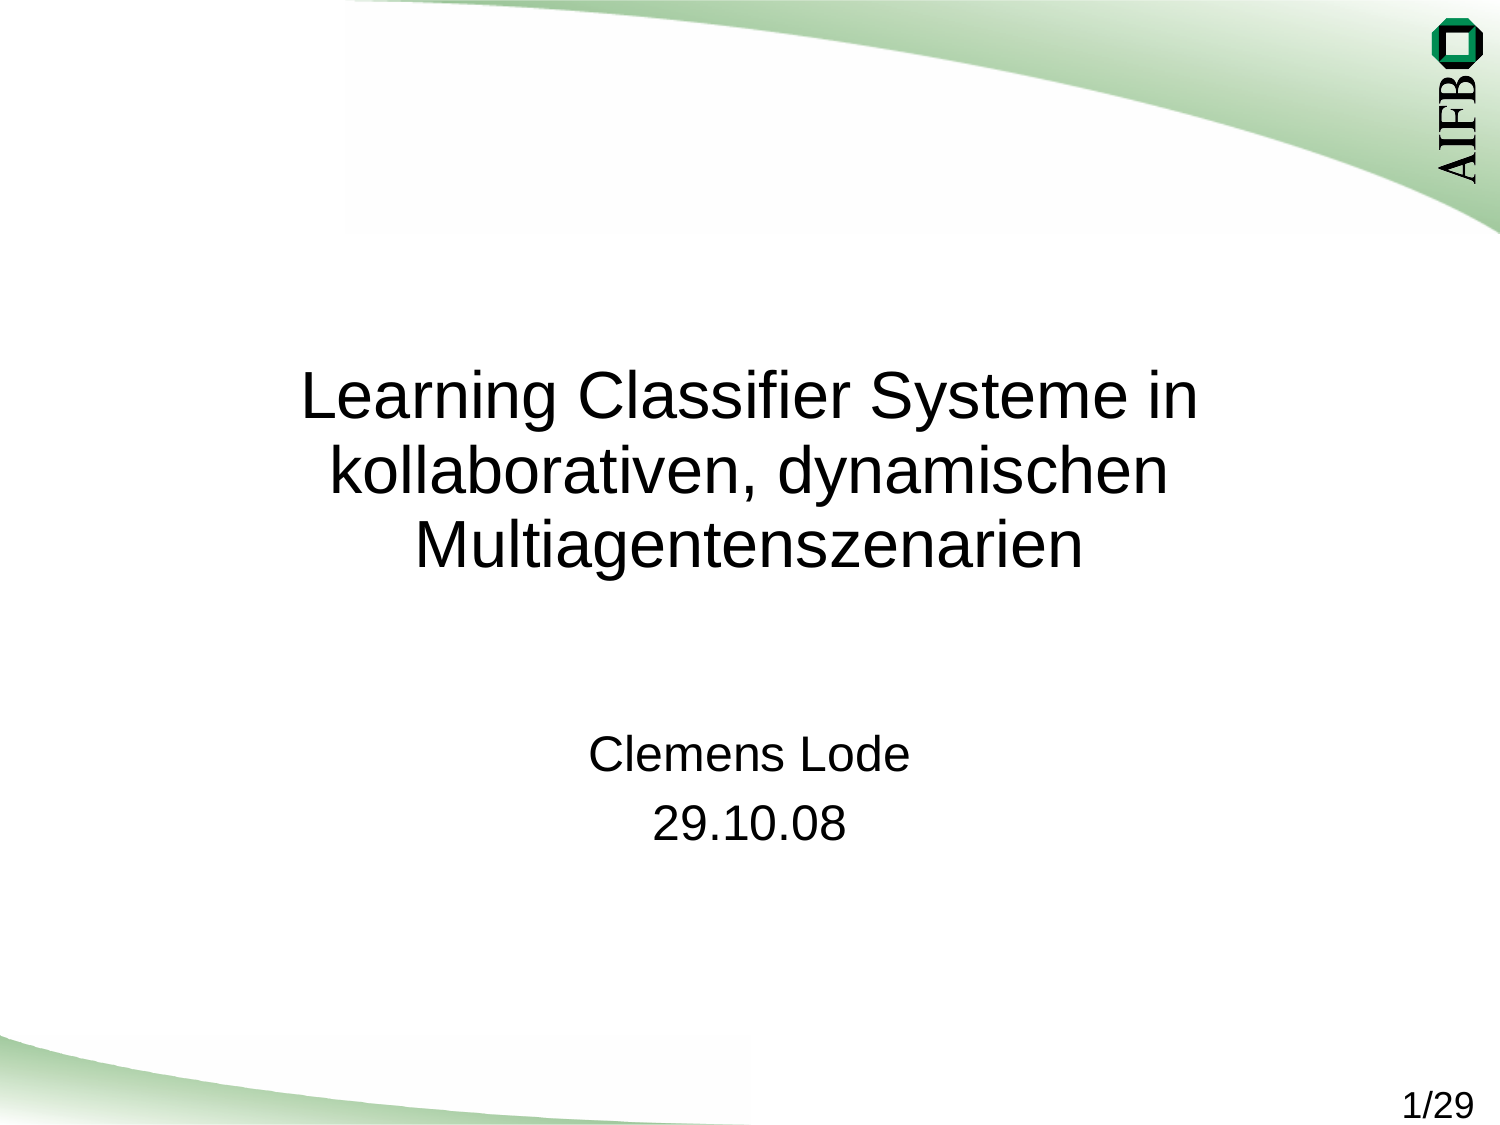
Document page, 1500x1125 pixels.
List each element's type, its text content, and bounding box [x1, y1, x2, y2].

picture [0, 1035, 751, 1125]
subtitle Clemens Lode 29.10.08 [225, 644, 1276, 933]
title Learning Classifier Systeme in kollaborativen, dynamischen Multiagentenszenarien [112, 349, 1388, 591]
picture [345, 0, 1500, 234]
